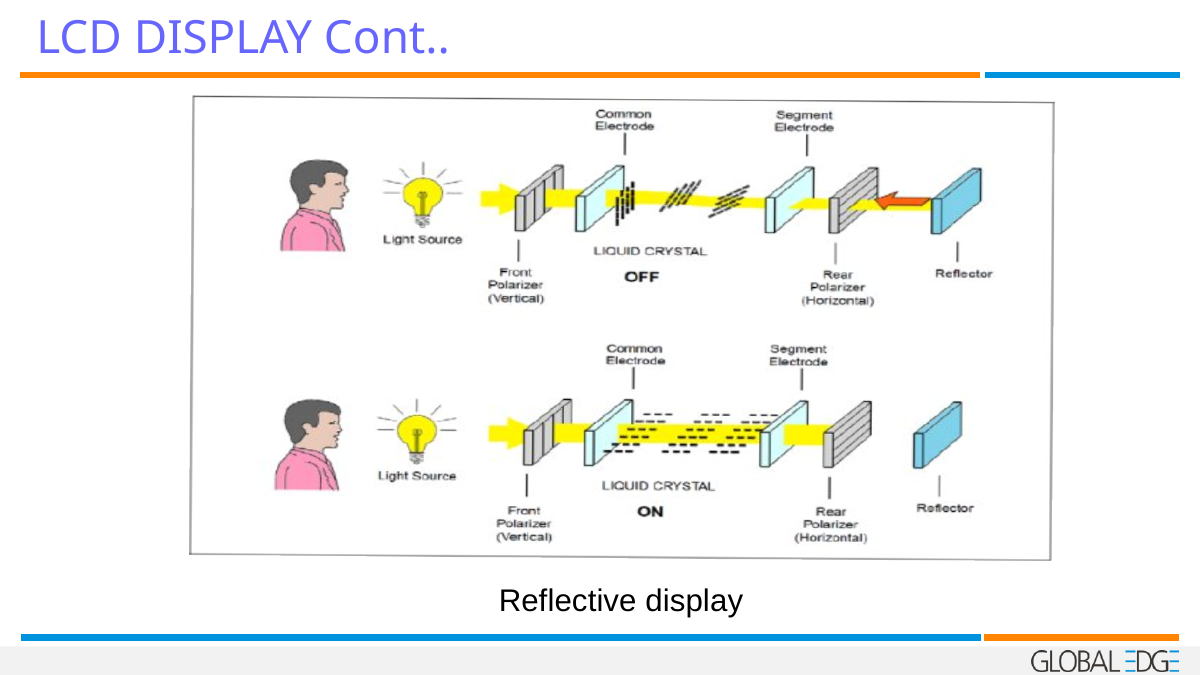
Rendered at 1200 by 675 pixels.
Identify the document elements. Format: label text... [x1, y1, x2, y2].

text_box Reflective display [484, 575, 768, 626]
picture [1031, 650, 1179, 672]
picture [188, 94, 1055, 561]
title LCD DISPLAY Cont.. [12, 9, 1088, 64]
